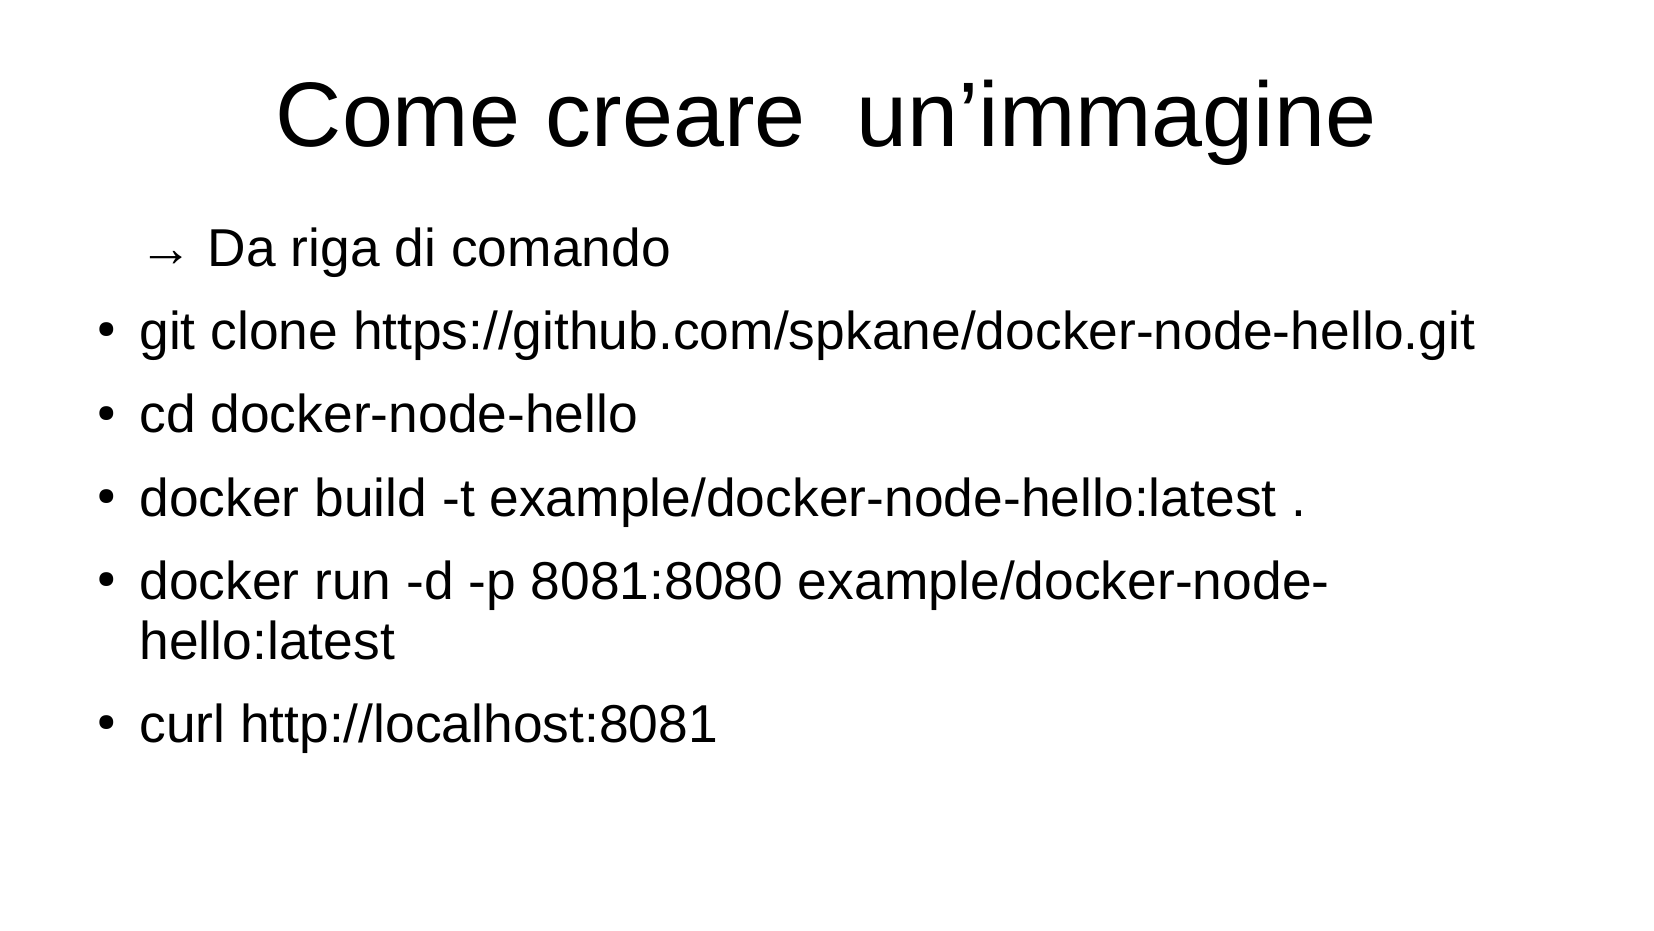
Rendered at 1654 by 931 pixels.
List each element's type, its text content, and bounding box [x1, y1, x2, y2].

list → Da riga di comando git clone https://github.com/spkane/docker-node-hello.git cd docker-node-hello docker build -t example/docker-node-hello:latest . docker run -d -p 8081:8080 example/docker-node-hello:latest curl http://localhost:8081 [82, 217, 1571, 758]
title Come creare un’immagine [82, 37, 1571, 193]
